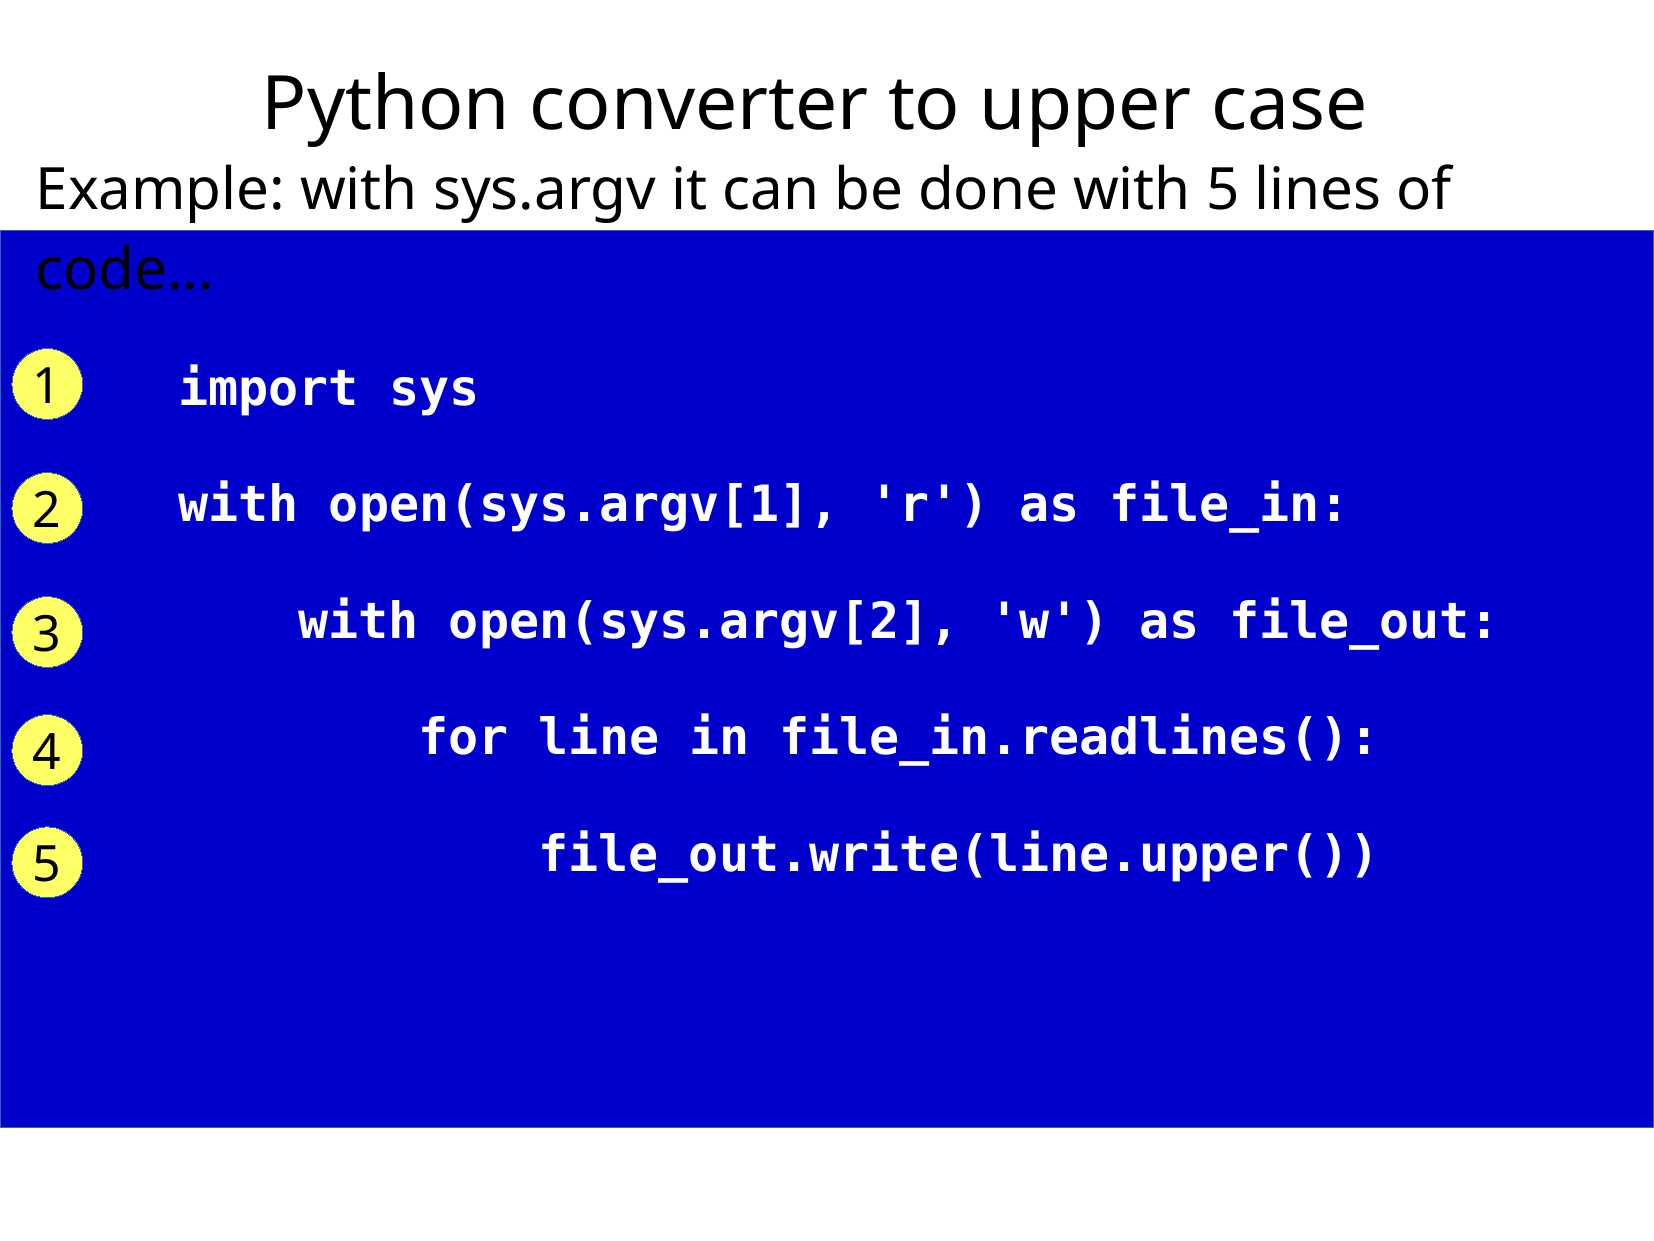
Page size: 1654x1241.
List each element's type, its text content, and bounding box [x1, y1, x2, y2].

text_box 5 [11, 826, 83, 898]
text_box 3 [11, 596, 83, 668]
text_box 4 [11, 714, 83, 786]
text_box import sys with open(sys.argv[1], 'r') as file_in: with open(sys.argv[2], 'w') as file_out: for line in file_in.readlines(): file_out.write(line.upper()) [0, 230, 1654, 1128]
text_box Example: with sys.argv it can be done with 5 lines of code... [35, 147, 1630, 225]
text_box 1 [11, 348, 83, 420]
title Python converter to upper case [70, 59, 1560, 142]
text_box 2 [11, 472, 83, 544]
